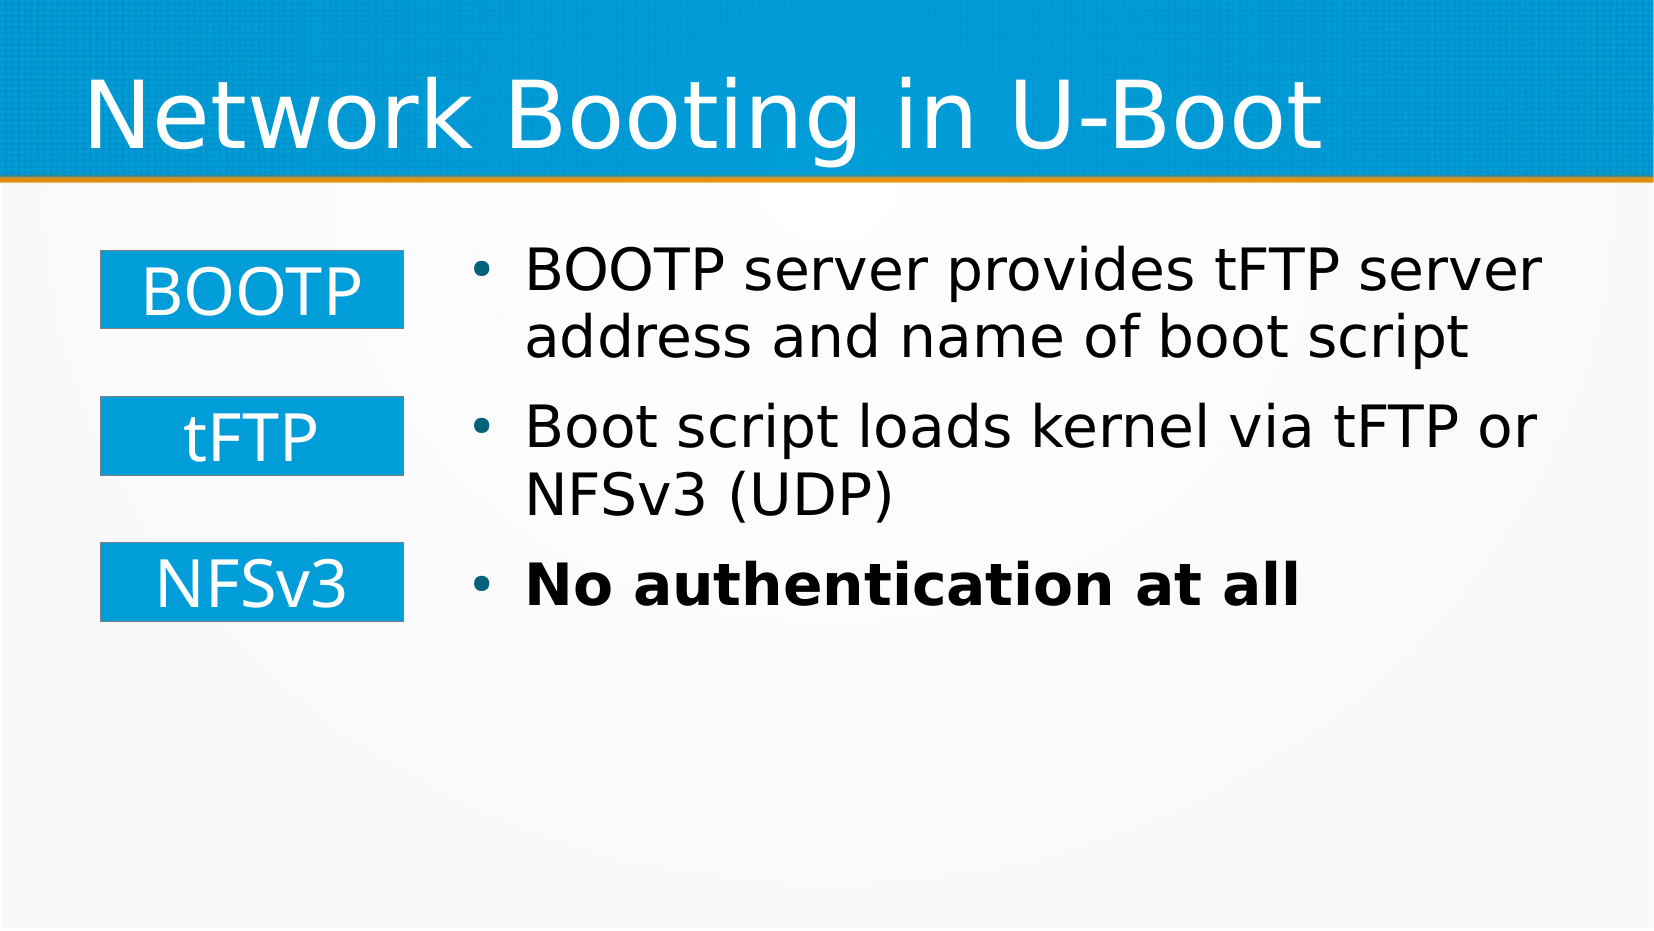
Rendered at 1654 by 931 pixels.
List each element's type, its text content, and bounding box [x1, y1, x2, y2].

text_box NFSv3 [100, 542, 404, 622]
picture [0, 175, 1654, 931]
text_box BOOTP [100, 250, 404, 329]
text_box tFTP [100, 396, 404, 476]
title Network Booting in U-Boot [82, 14, 1571, 171]
list BOOTP server provides tFTP server address and name of boot script Boot script loads kernel via tFTP or NFSv3 (UDP) No authentication at all [453, 236, 1563, 811]
